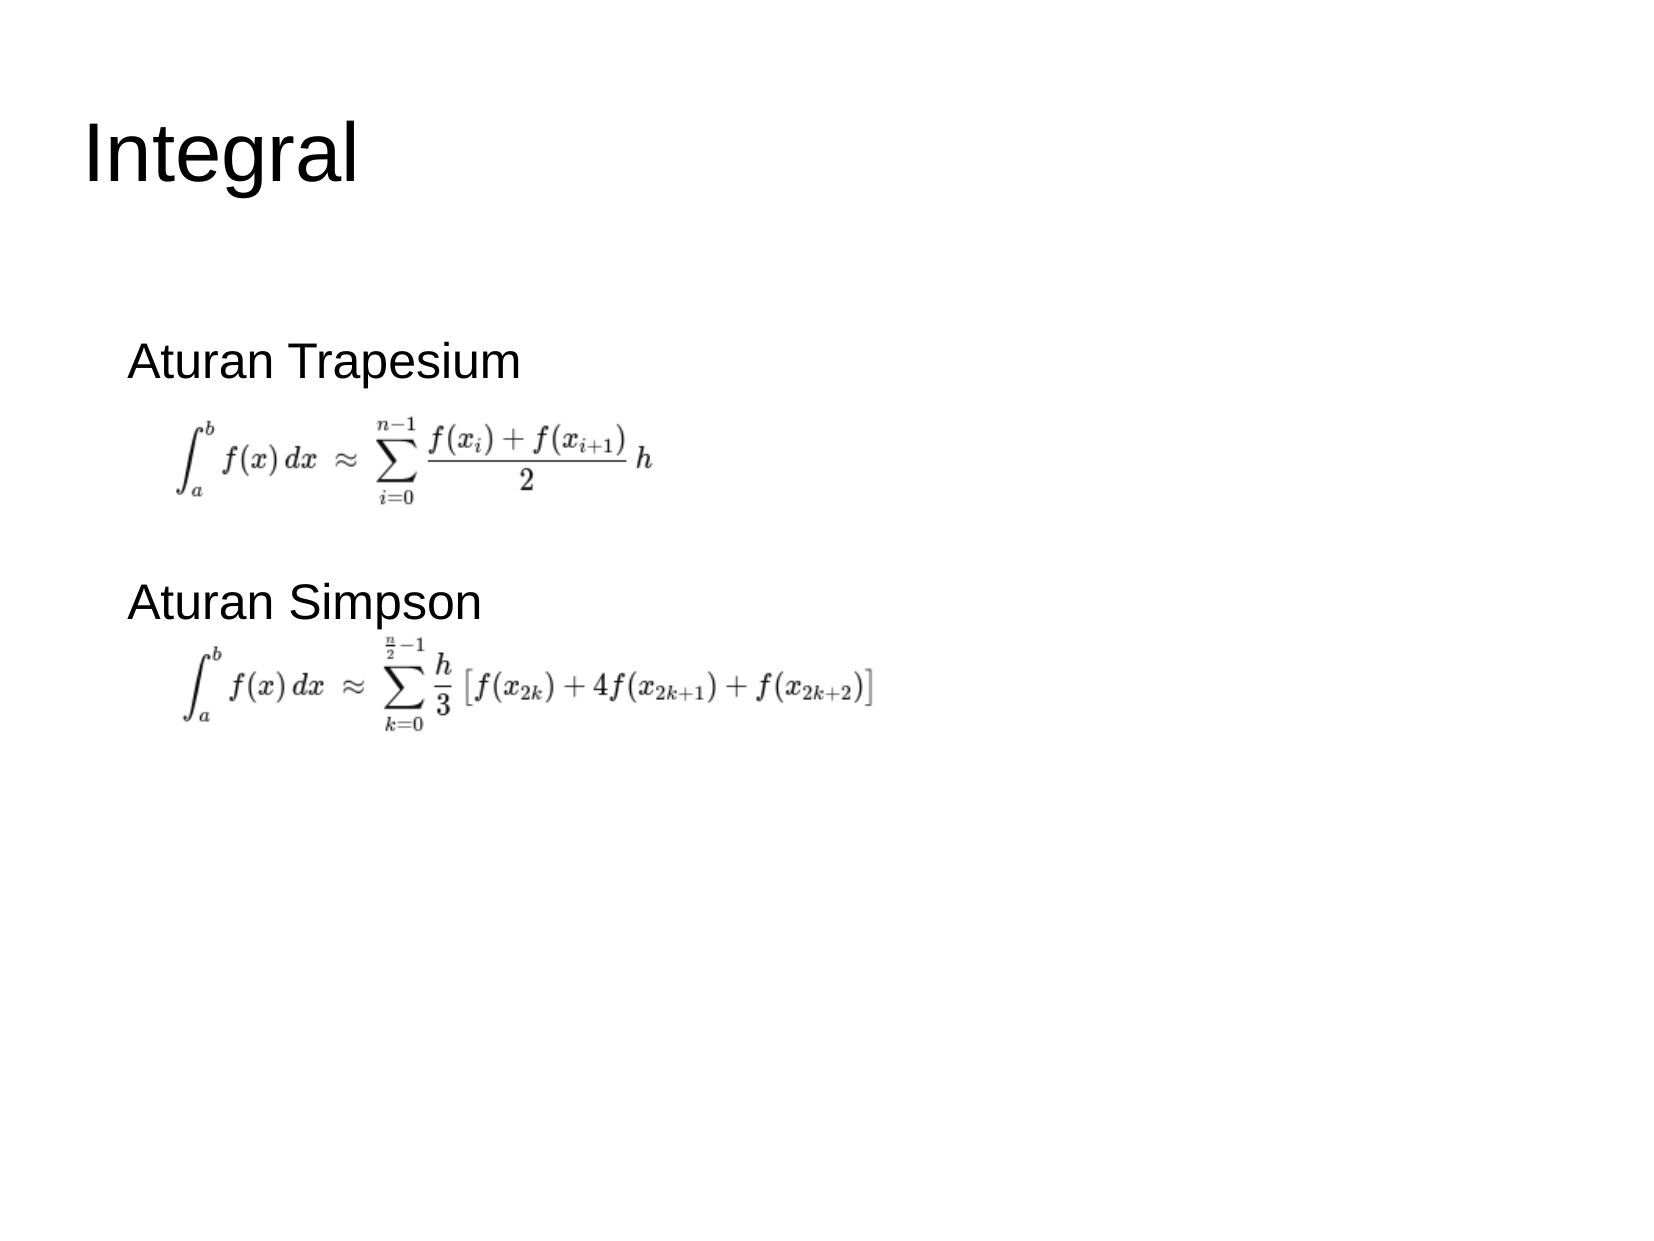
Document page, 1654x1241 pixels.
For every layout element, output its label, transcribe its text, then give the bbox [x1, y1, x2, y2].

text_box Aturan Simpson [112, 566, 537, 638]
text_box Aturan Trapesium [112, 326, 537, 397]
picture [150, 620, 913, 751]
picture [150, 396, 686, 526]
title Integral [82, 49, 1571, 257]
